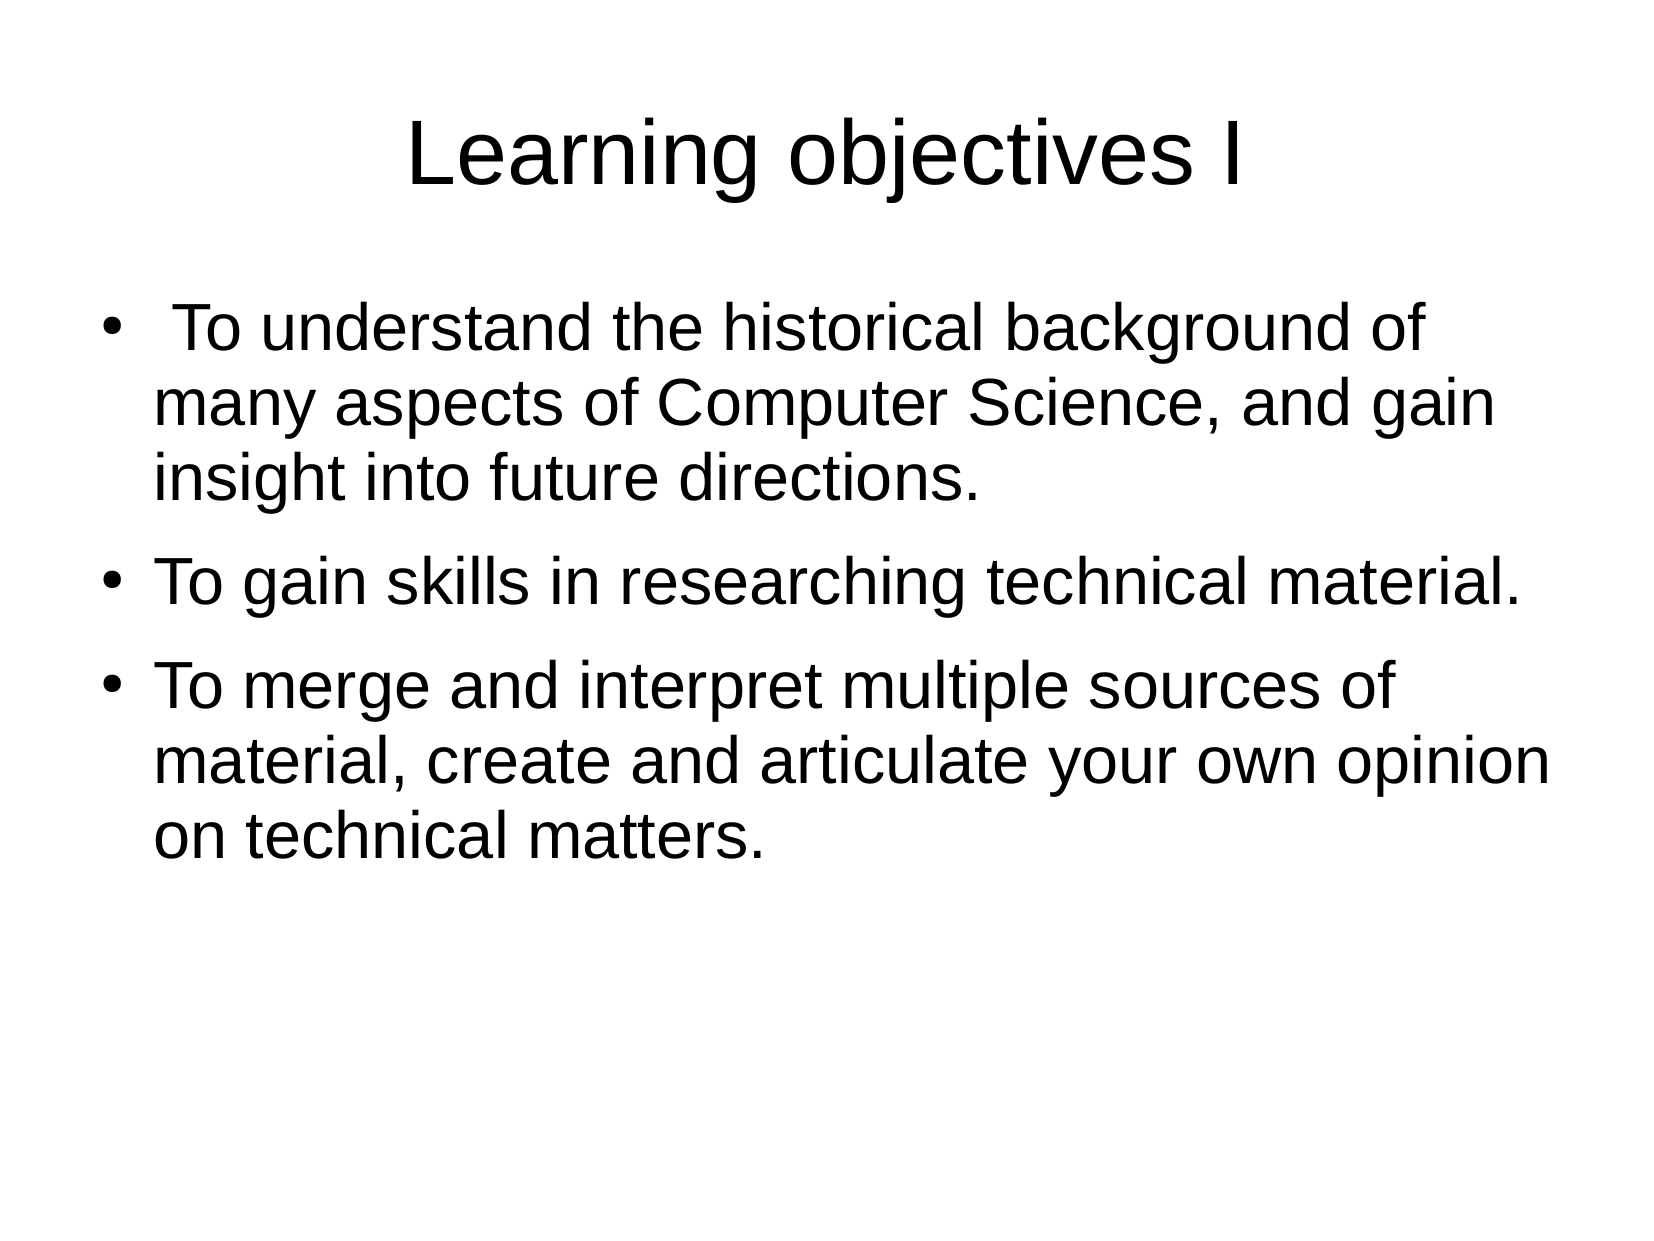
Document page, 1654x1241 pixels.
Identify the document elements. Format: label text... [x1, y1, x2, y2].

title Learning objectives I [82, 49, 1571, 257]
list To understand the historical background of many aspects of Computer Science, and gain insight into future directions. To gain skills in researching technical material. To merge and interpret multiple sources of material, create and articulate your own opinion on technical matters. [82, 290, 1571, 1010]
